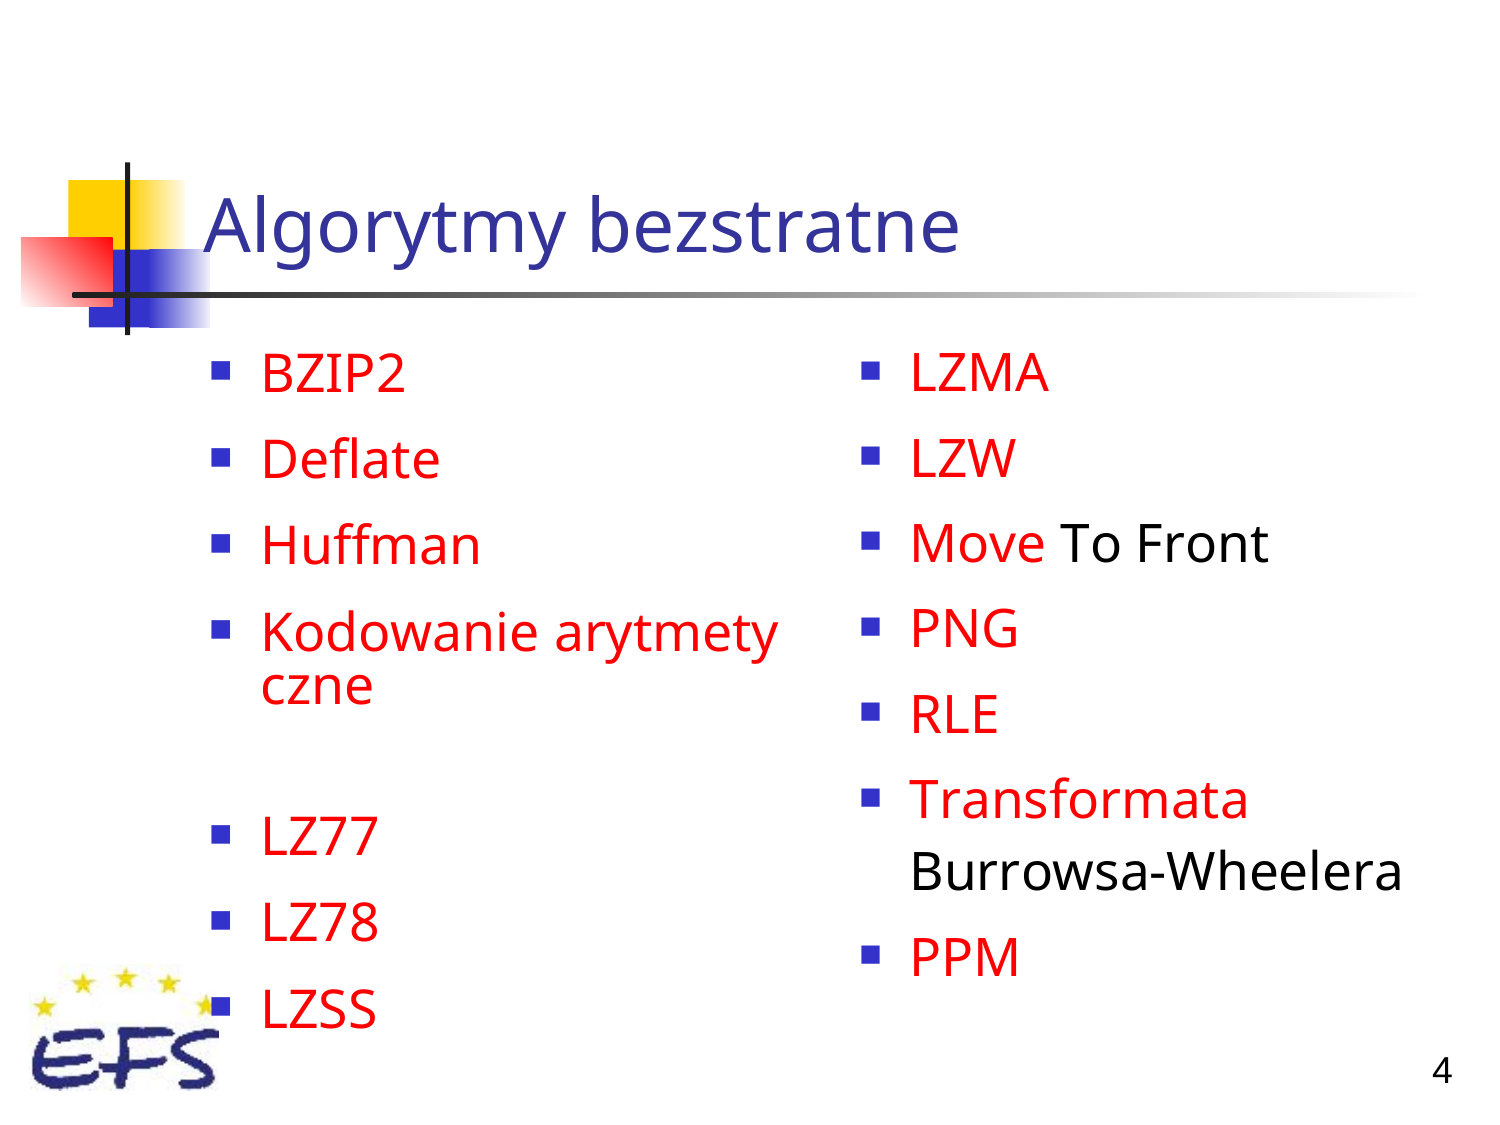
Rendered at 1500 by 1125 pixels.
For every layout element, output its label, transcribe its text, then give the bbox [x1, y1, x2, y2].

picture [29, 964, 219, 1091]
title Algorytmy bezstratne [188, 35, 1468, 276]
list BZIP2 Deflate Huffman Kodowanie arytmetyczne LZ77 LZ78 LZSS [193, 331, 820, 1007]
list LZMA LZW Move To Front PNG RLE Transformata Burrowsa-Wheelera PPM [843, 331, 1469, 1007]
